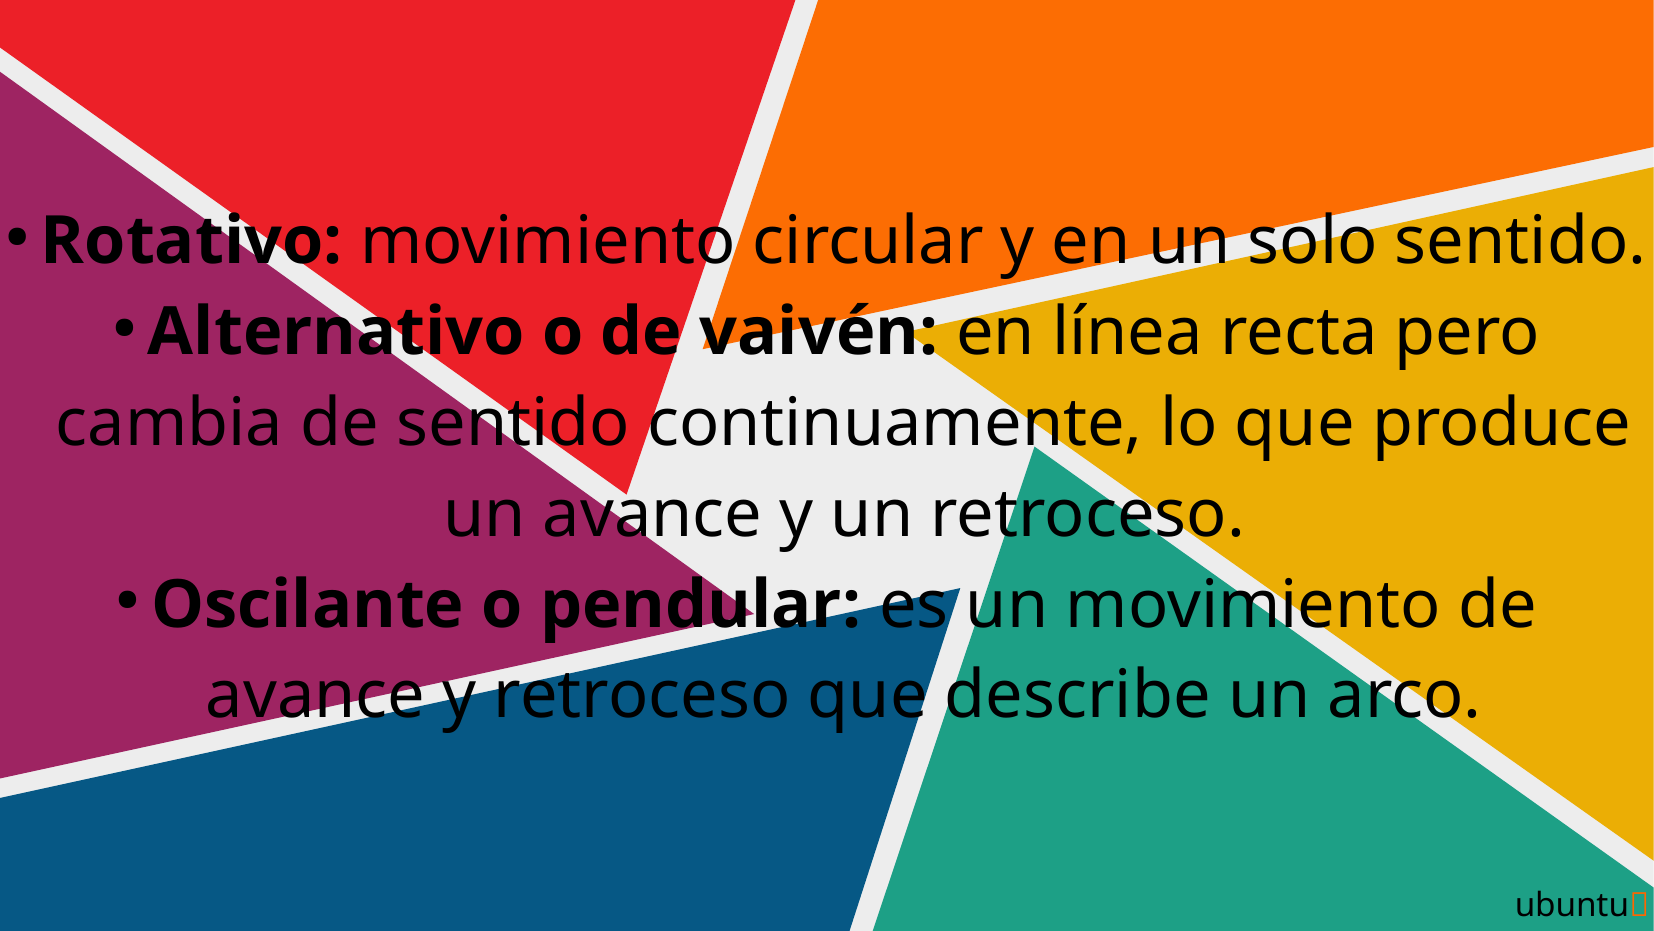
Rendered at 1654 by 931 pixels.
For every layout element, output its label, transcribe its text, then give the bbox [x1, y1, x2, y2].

subtitle Rotativo: movimiento circular y en un solo sentido. Alternativo o de vaivén: en línea recta pero cambia de sentido continuamente, lo que produce un avance y un retroceso. Oscilante o pendular: es un movimiento de avance y retroceso que describe un arco. [0, 0, 1654, 931]
text_box ubuntu [1500, 874, 1654, 931]
